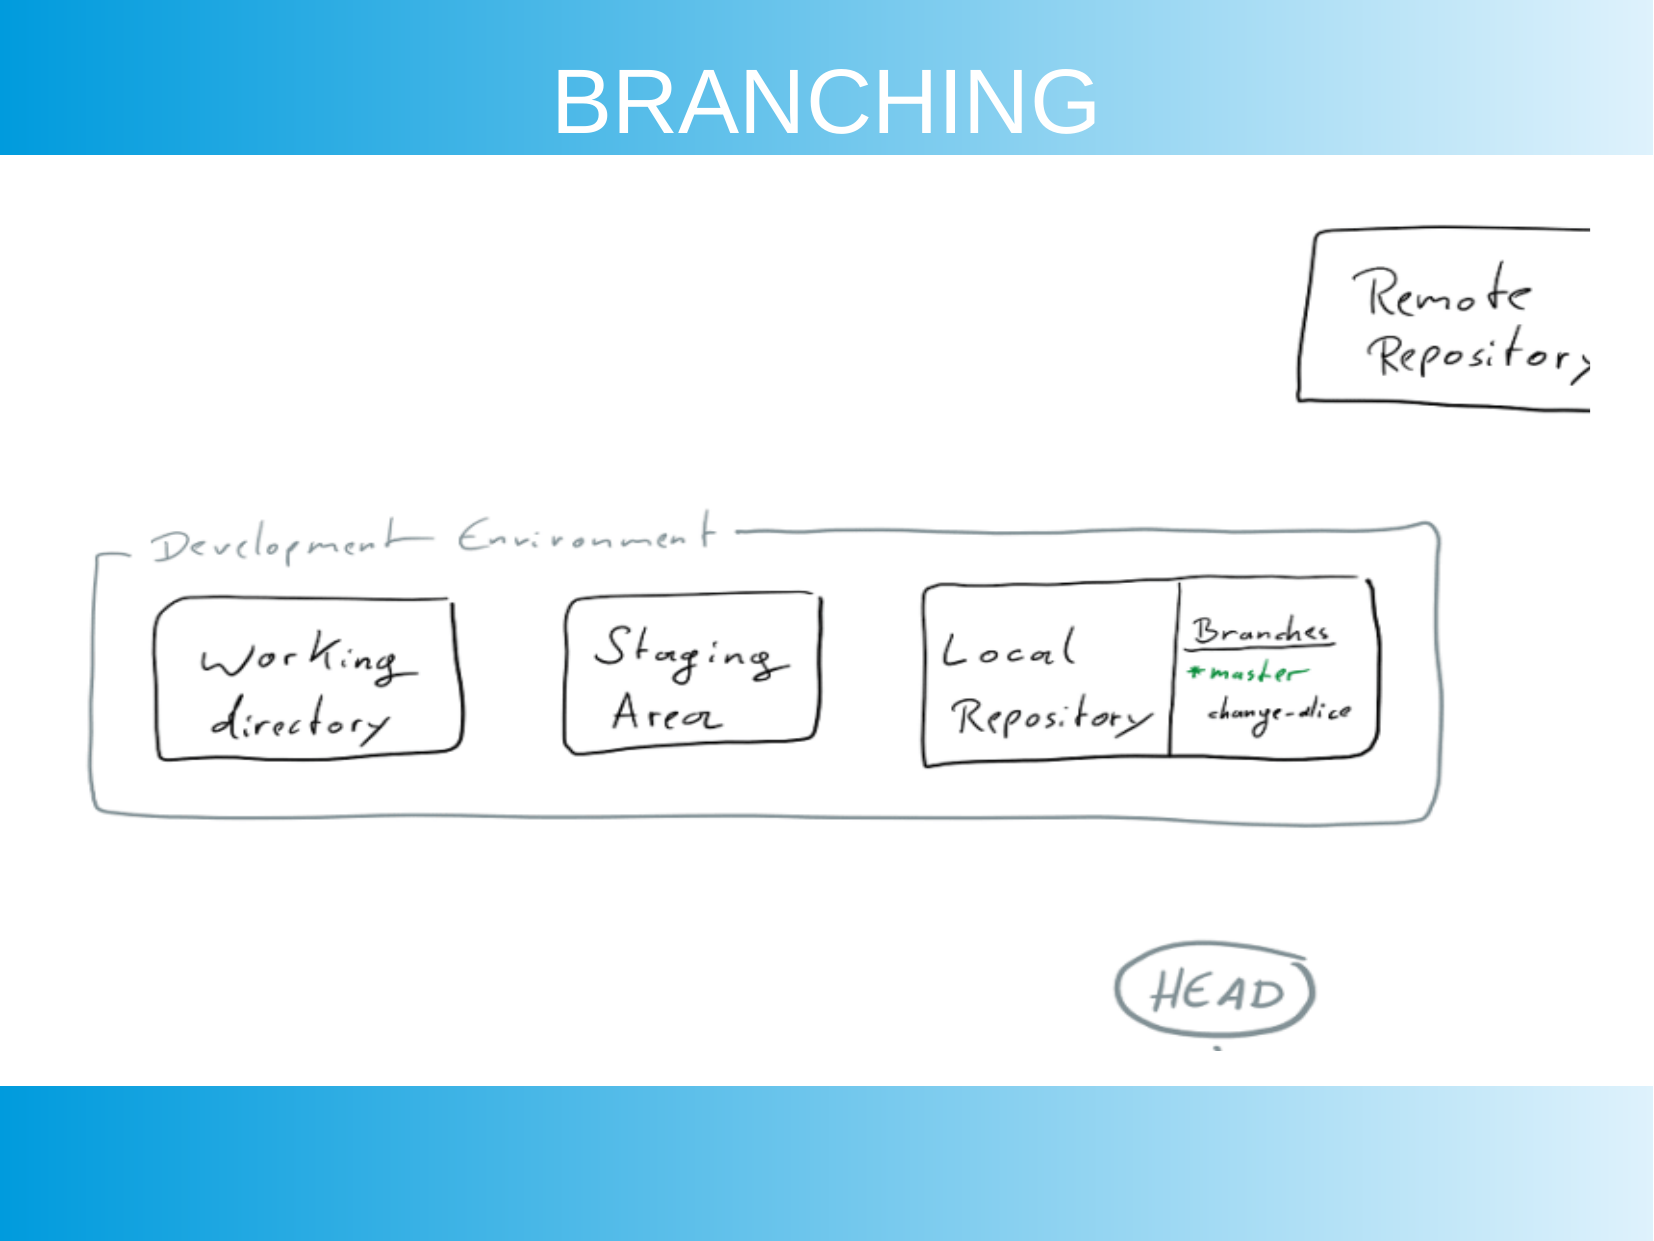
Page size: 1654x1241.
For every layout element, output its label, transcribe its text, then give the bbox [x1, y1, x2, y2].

picture [15, 180, 1591, 1051]
title BRANCHING [82, 49, 1571, 155]
